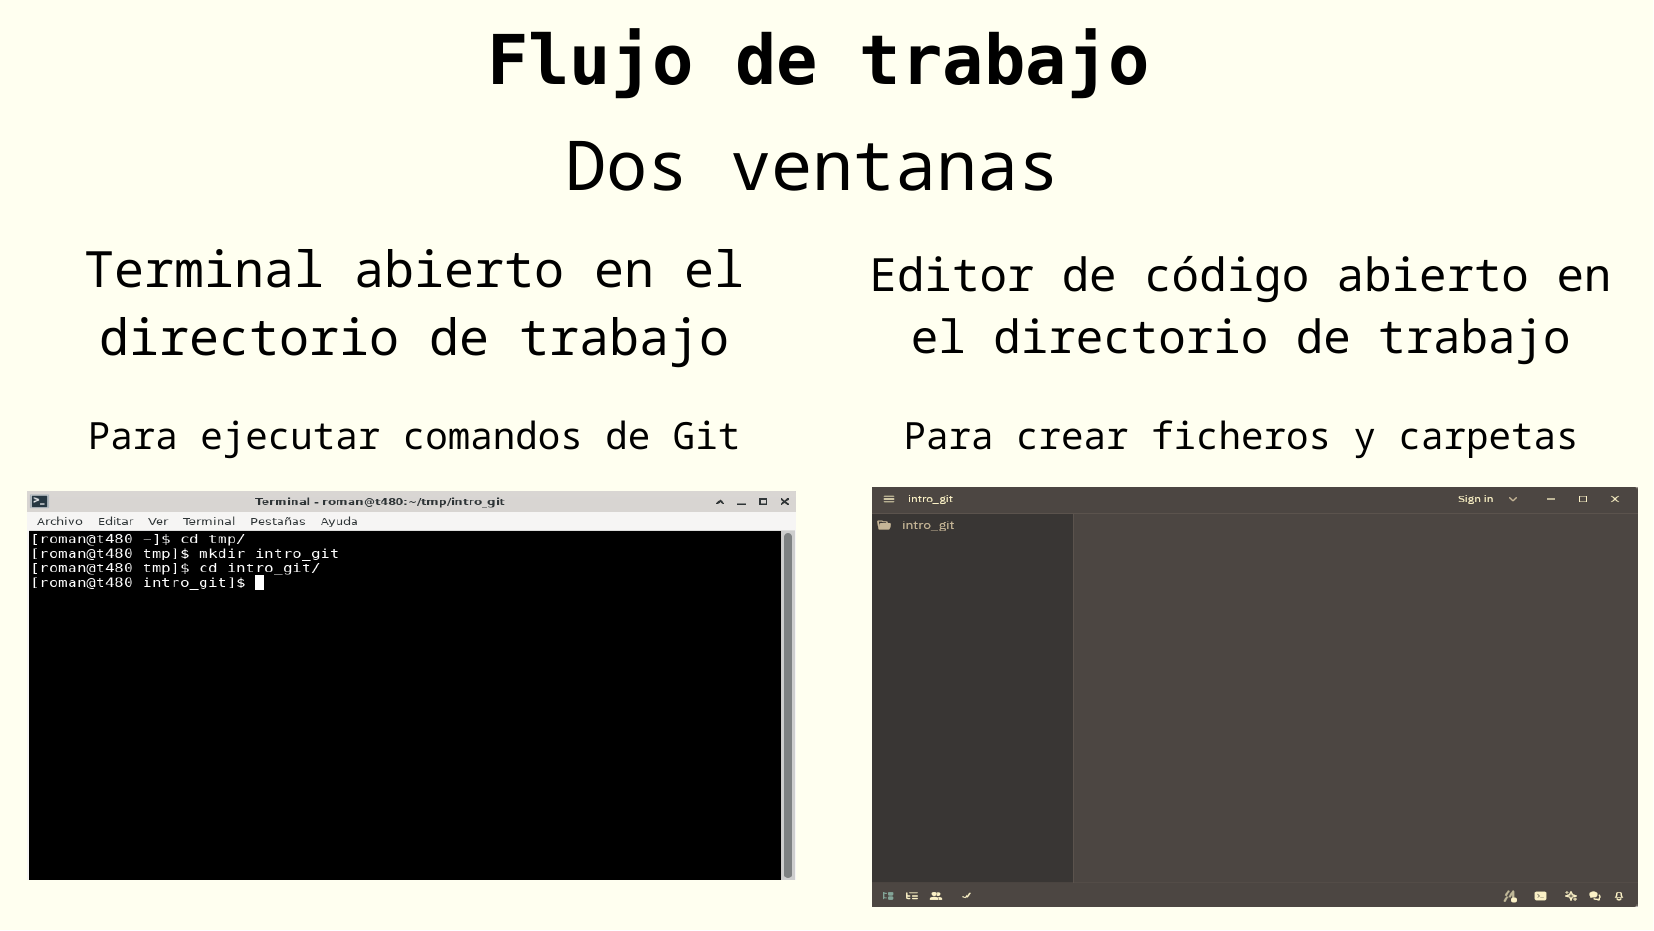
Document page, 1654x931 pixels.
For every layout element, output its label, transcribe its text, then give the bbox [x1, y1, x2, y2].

title Editor de código abierto en el directorio de trabajo [850, 235, 1632, 372]
picture [27, 497, 796, 880]
picture [872, 487, 1638, 907]
title Para ejecutar comandos de Git [23, 372, 805, 497]
title Flujo de trabajo [74, 10, 1564, 111]
title Dos ventanas [68, 102, 1557, 226]
title Terminal abierto en el directorio de trabajo [23, 239, 805, 364]
title Para crear ficheros y carpetas [850, 372, 1632, 497]
